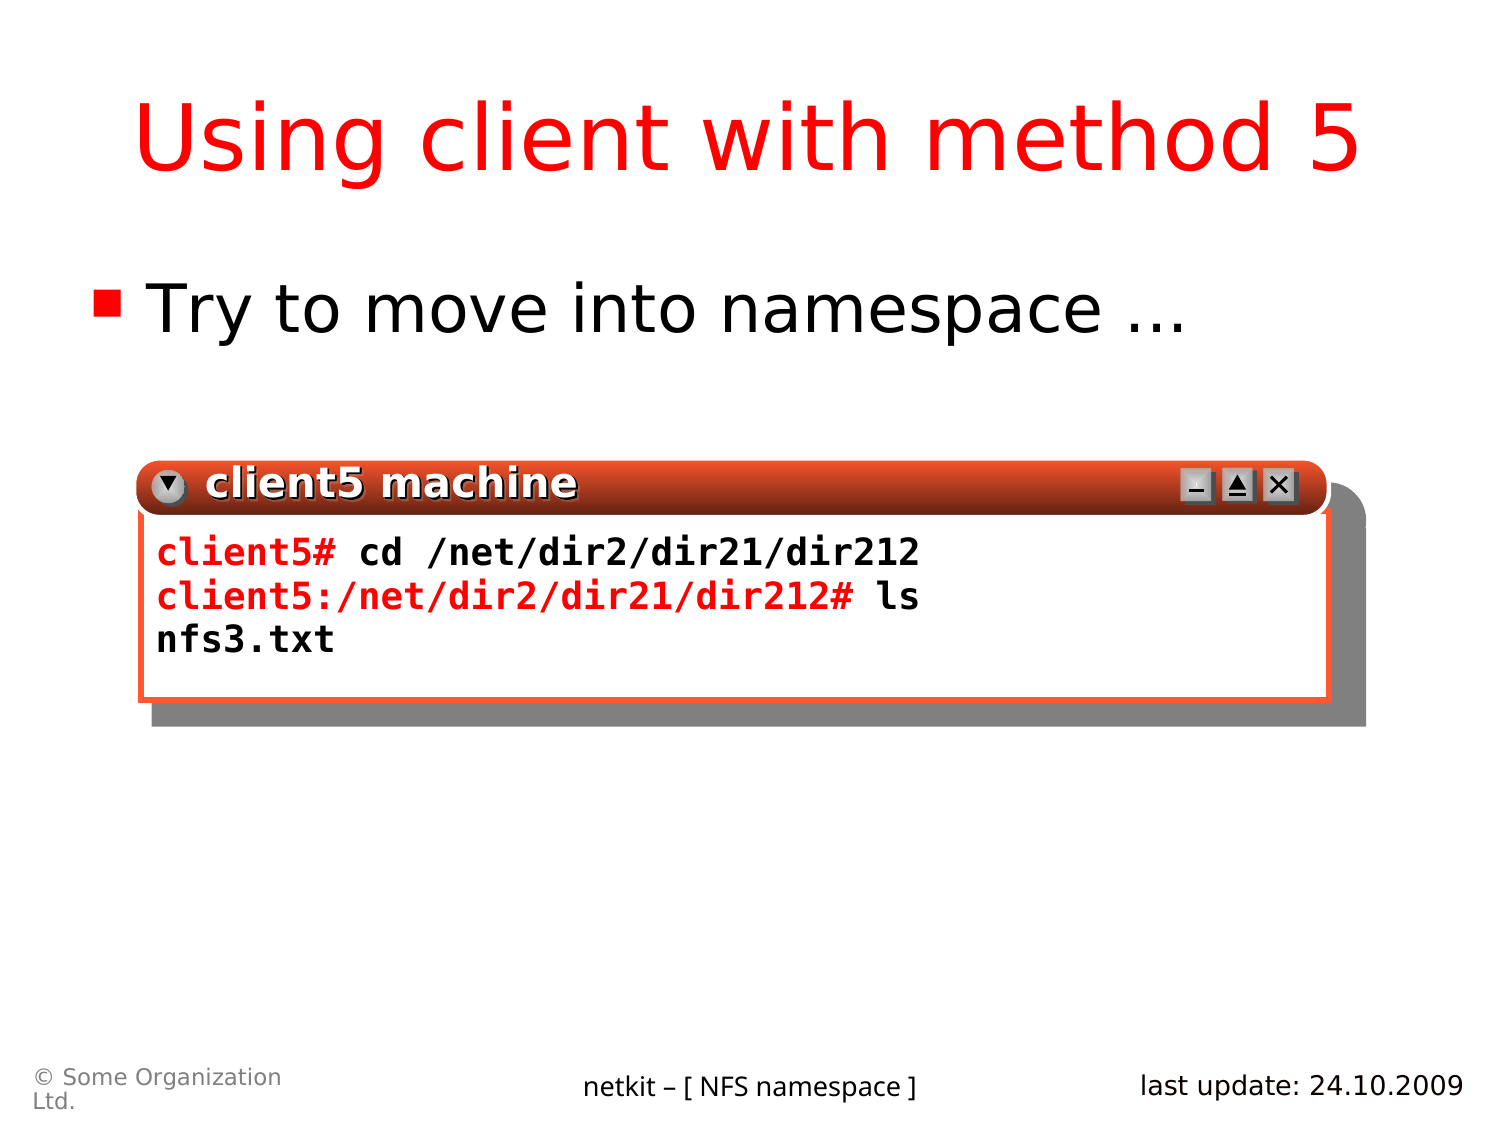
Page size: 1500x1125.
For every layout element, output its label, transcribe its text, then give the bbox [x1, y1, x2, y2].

text_box client5# cd /net/dir2/dir21/dir212 client5:/net/dir2/dir21/dir212# ls nfs3.txt [140, 511, 1329, 700]
text_box [151, 458, 1367, 727]
list Try to move into namespace ... [75, 262, 1426, 1006]
text_box [133, 458, 204, 518]
title Using client with method 5 [75, 45, 1426, 233]
text_box client5 machine [204, 458, 942, 518]
